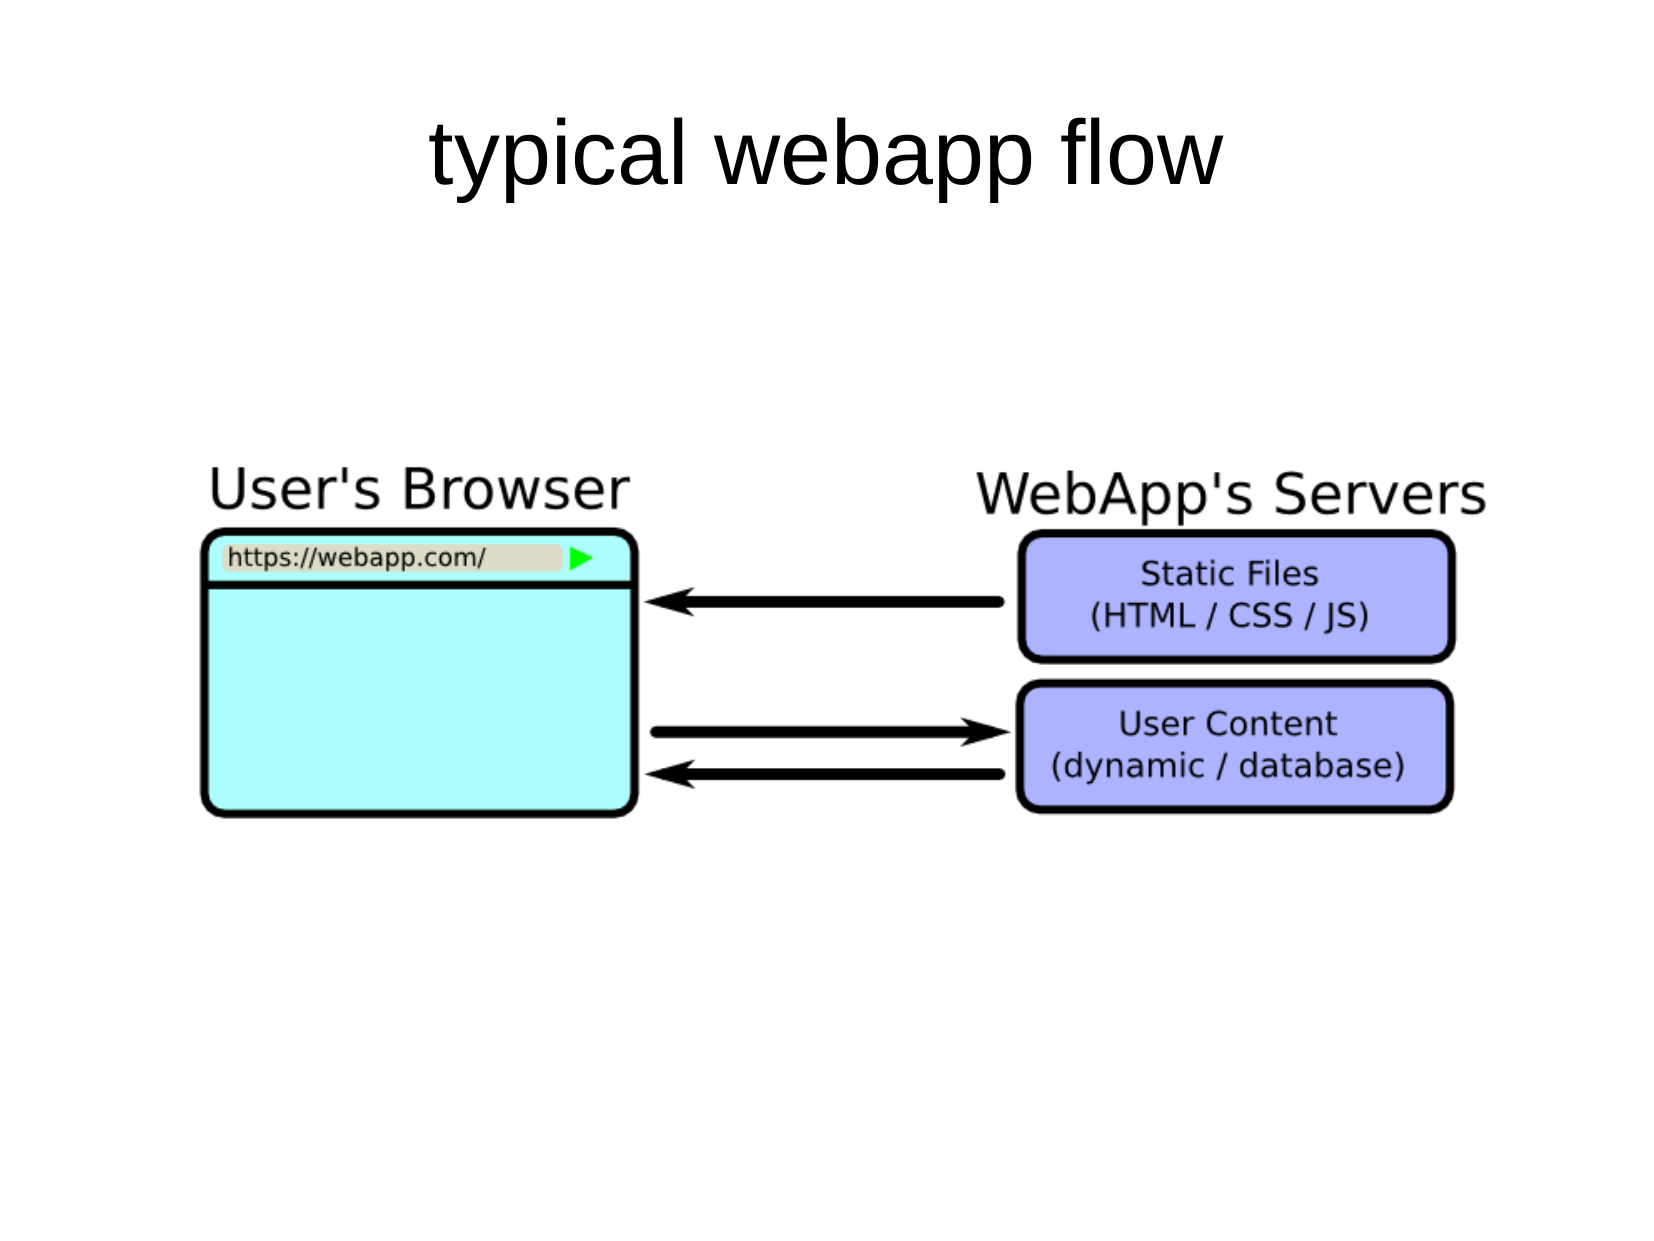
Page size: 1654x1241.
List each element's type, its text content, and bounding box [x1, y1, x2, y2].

picture [73, 389, 1561, 869]
title typical webapp flow [82, 49, 1571, 257]
